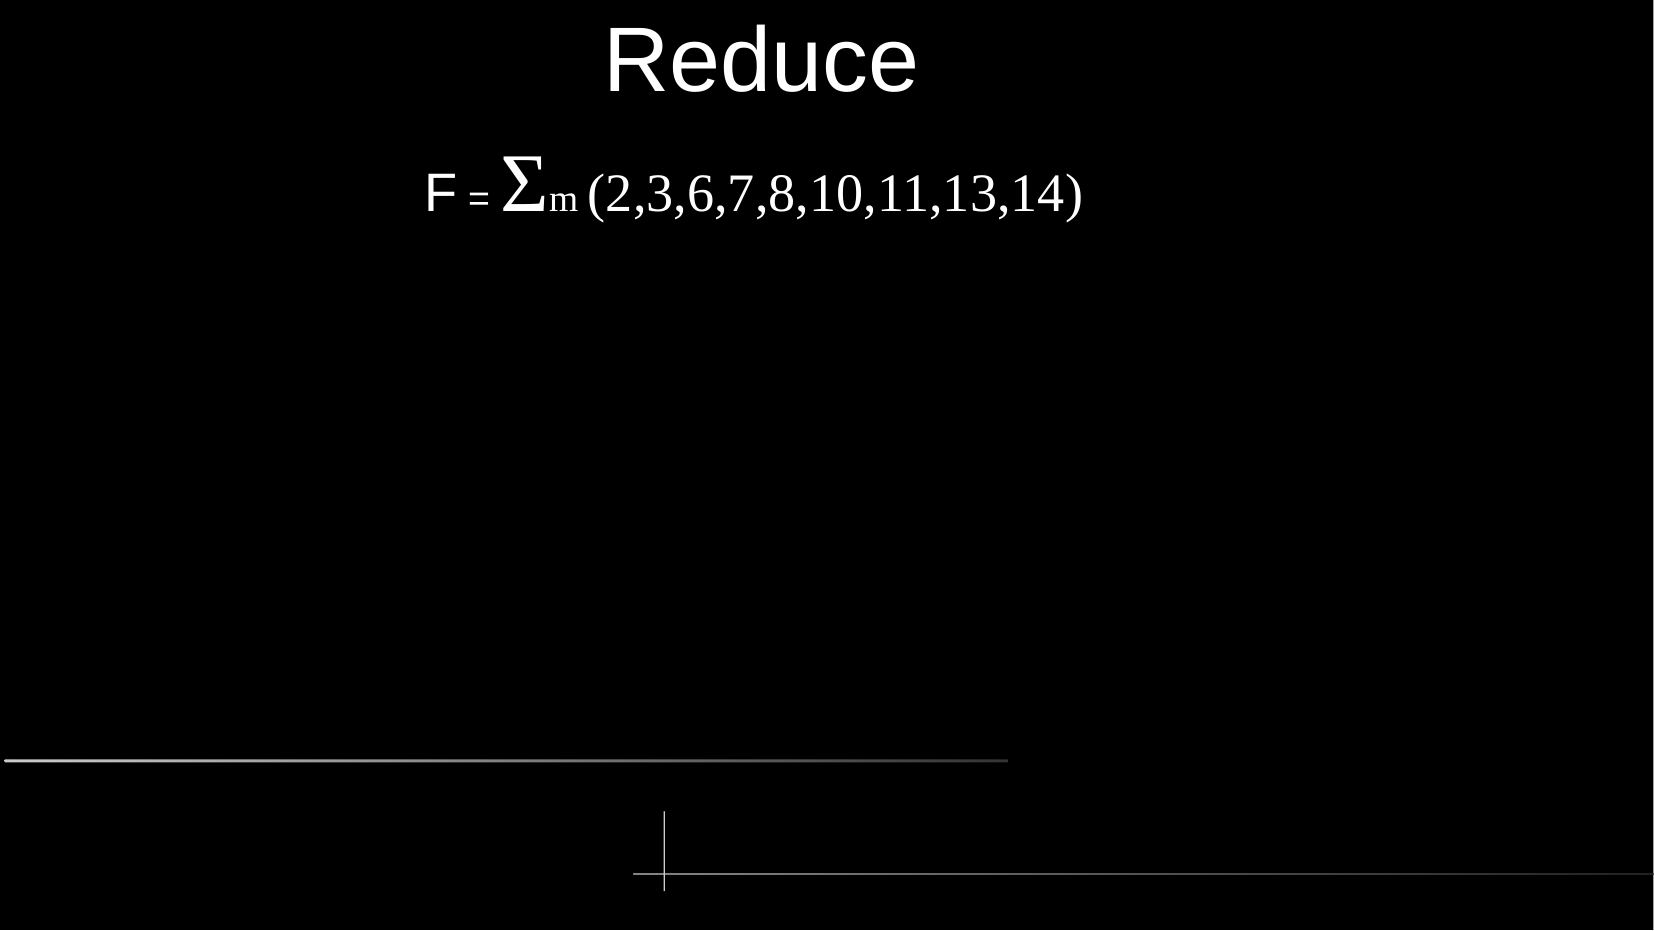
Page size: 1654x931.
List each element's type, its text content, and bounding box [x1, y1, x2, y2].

text_box F = Σm (2,3,6,7,8,10,11,13,14) [409, 129, 1098, 238]
title Reduce [23, 5, 1501, 114]
